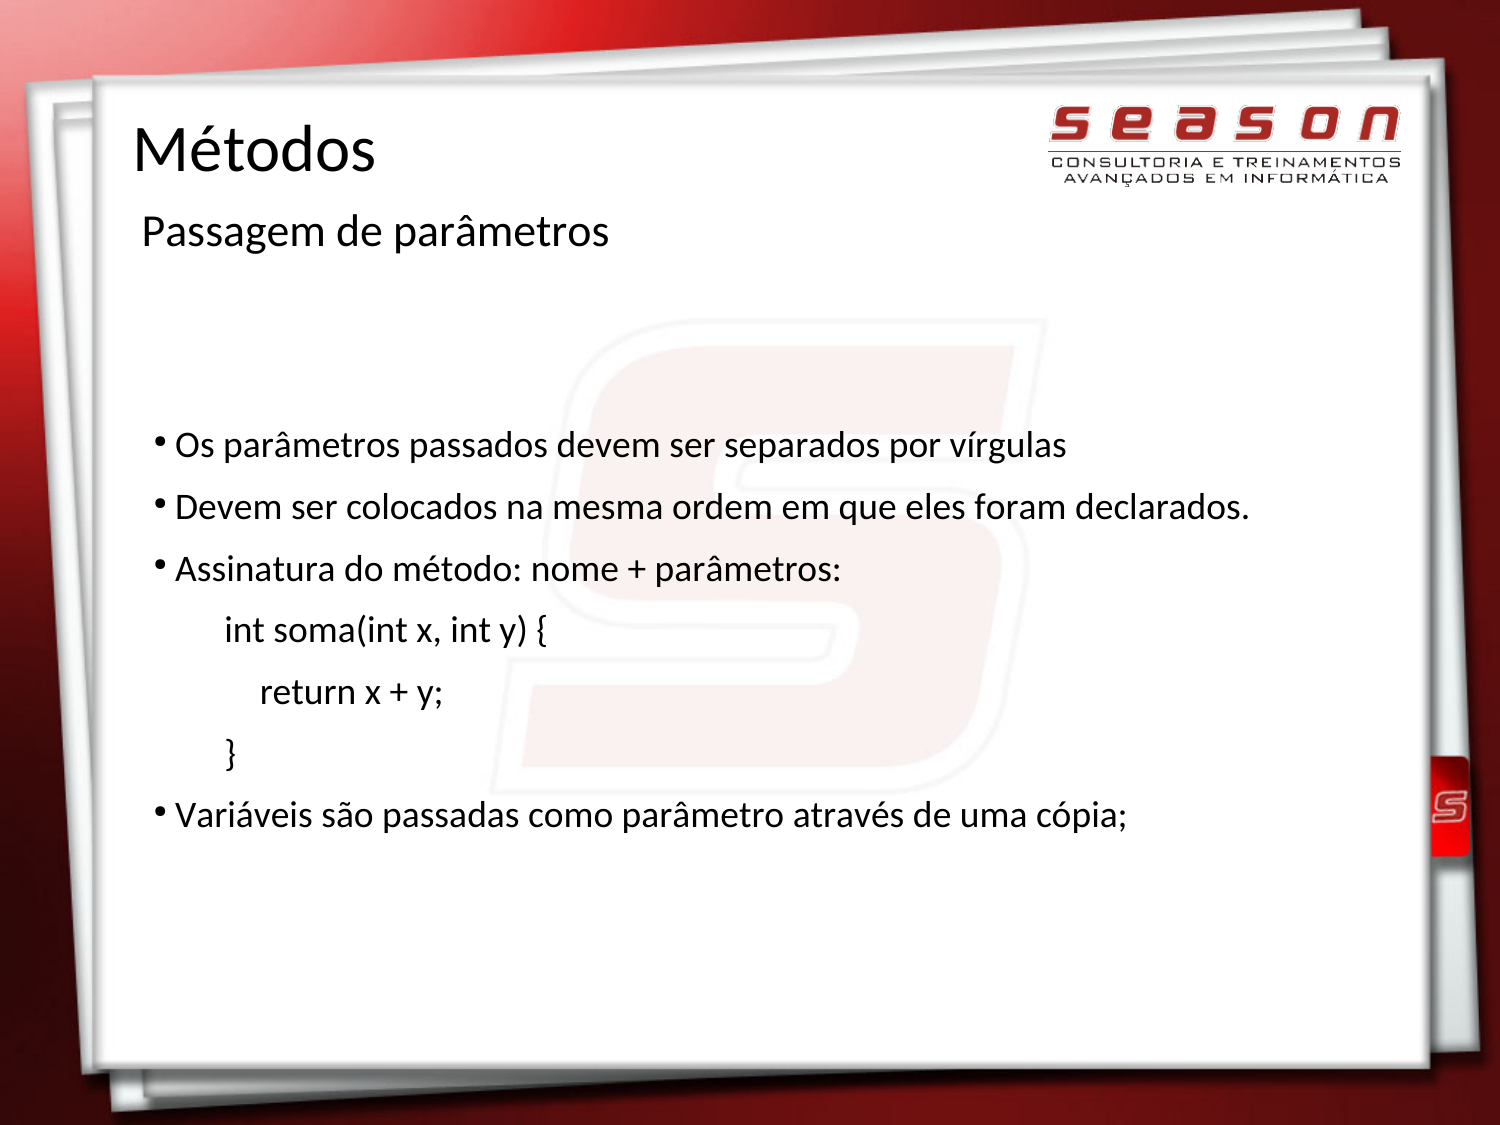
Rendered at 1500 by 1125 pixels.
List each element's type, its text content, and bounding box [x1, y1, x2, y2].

text_box Passagem de parâmetros [141, 200, 1240, 256]
title Métodos [118, 33, 1394, 257]
picture [0, 0, 1500, 1125]
text_box Os parâmetros passados devem ser separados por vírgulas Devem ser colocados na mesma ordem em que eles foram declarados. Assinatura do método: nome + parâmetros: int soma(int x, int y) { return x + y; } Variáveis são passadas como parâmetro através de uma cópia; [153, 406, 1328, 850]
